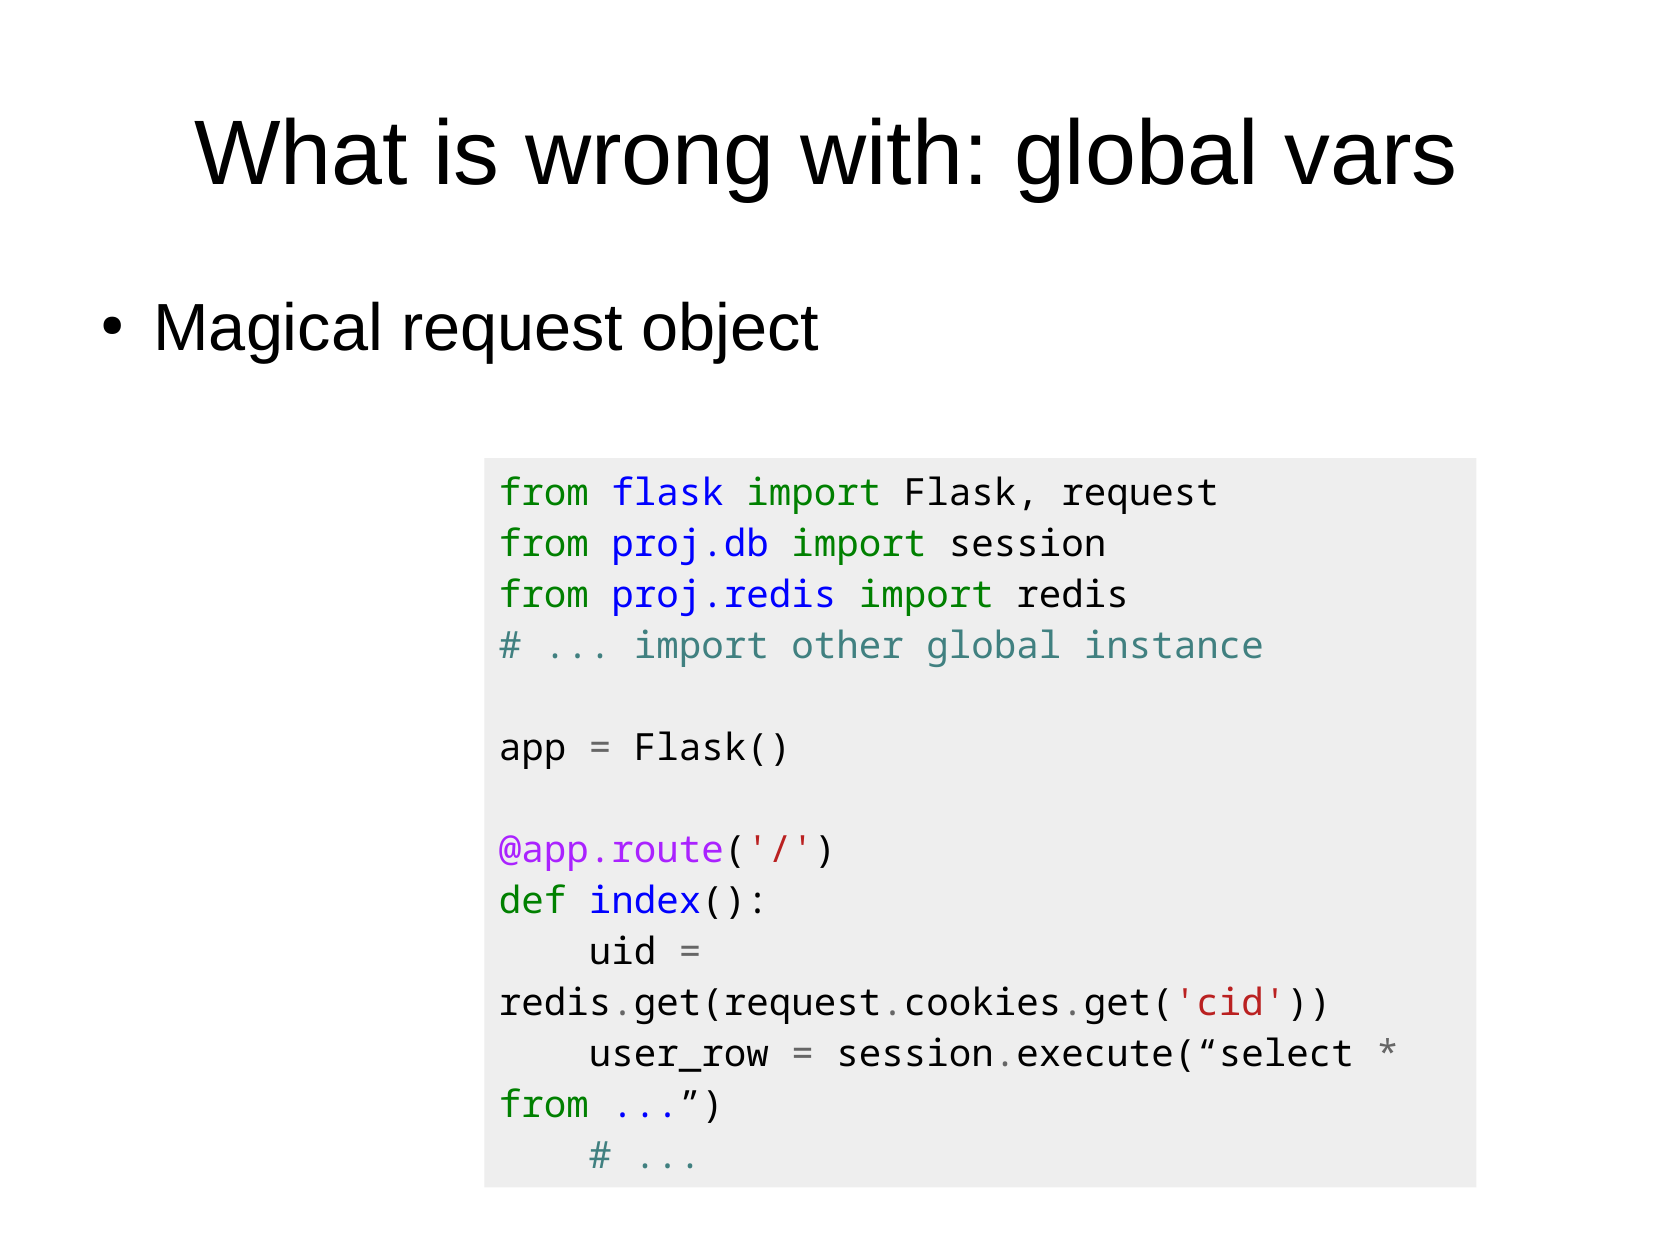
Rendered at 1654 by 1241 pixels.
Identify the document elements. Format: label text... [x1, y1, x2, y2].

text_box from flask import Flask, request from proj.db import session from proj.redis import redis # ... import other global instance app = Flask() @app.route('/') def index(): uid = redis.get(request.cookies.get('cid')) user_row = session.execute(“select * from ...”) # ... [484, 458, 1477, 1002]
list Magical request object [82, 290, 1571, 1010]
title What is wrong with: global vars [82, 49, 1571, 257]
